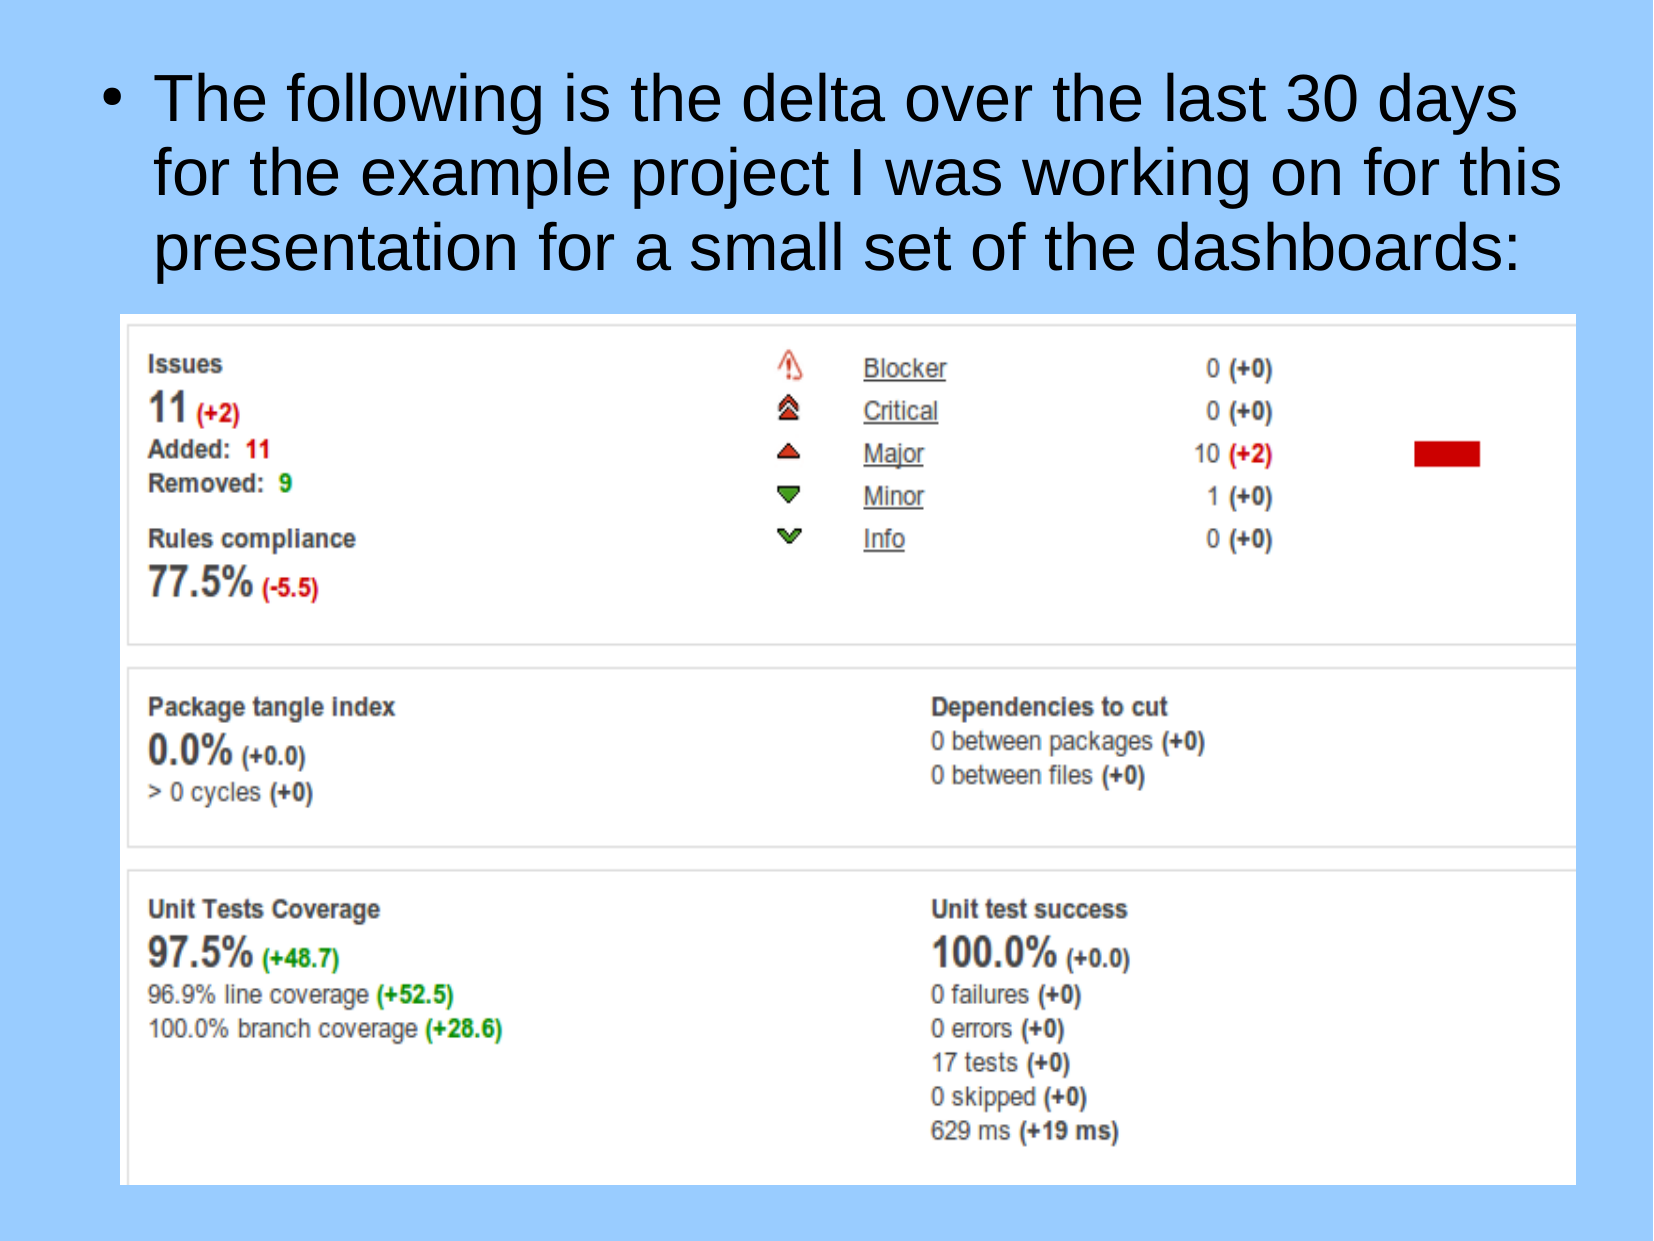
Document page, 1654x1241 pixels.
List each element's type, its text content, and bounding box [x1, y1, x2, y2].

list The following is the delta over the last 30 days for the example project I was working on for this presentation for a small set of the dashboards: [82, 60, 1571, 781]
picture [120, 314, 1576, 1186]
